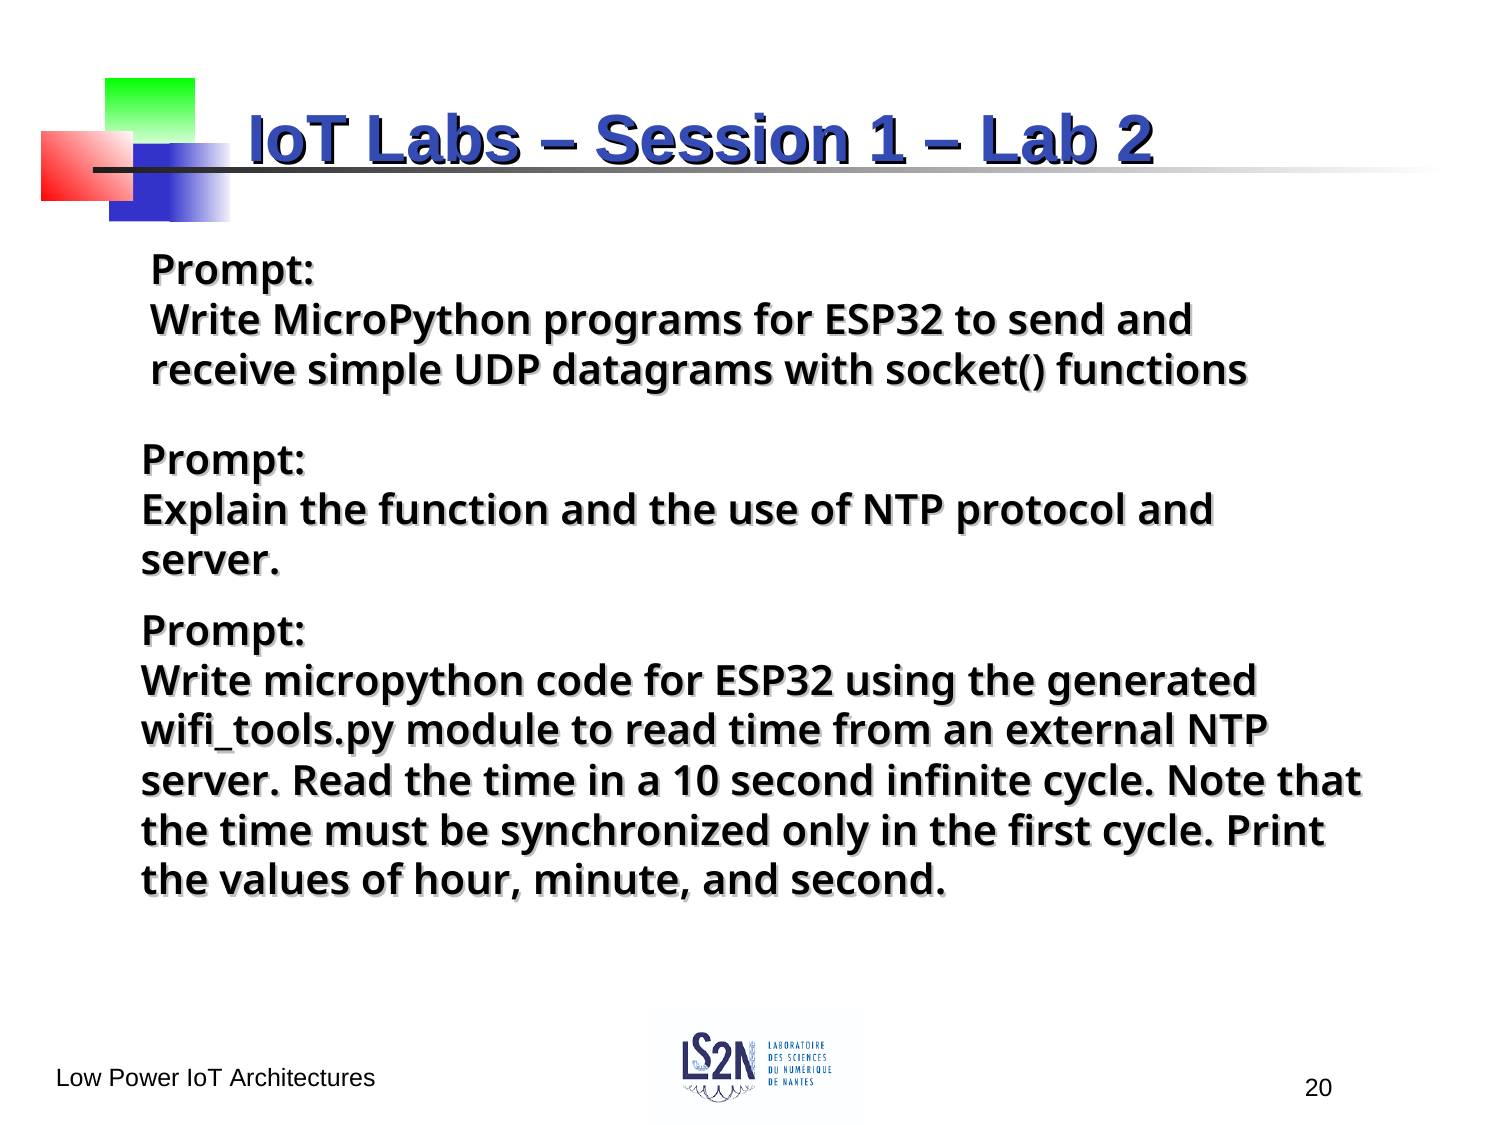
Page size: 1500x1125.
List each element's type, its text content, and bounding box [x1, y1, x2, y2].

text_box Prompt: Explain the function and the use of NTP protocol and server. [125, 425, 1305, 590]
picture [651, 1009, 862, 1125]
text_box Prompt: Write MicroPython programs for ESP32 to send and receive simple UDP datagrams with socket() functions [135, 235, 1314, 401]
title IoT Labs – Session 1 – Lab 2 [146, 86, 1185, 183]
text_box Prompt: Write micropython code for ESP32 using the generated wifi_tools.py module to read time from an external NTP server. Read the time in a 10 second infinite cycle. Note that the time must be synchronized only in the first cycle. Print the values of hour, minute, and second. [125, 595, 1401, 911]
